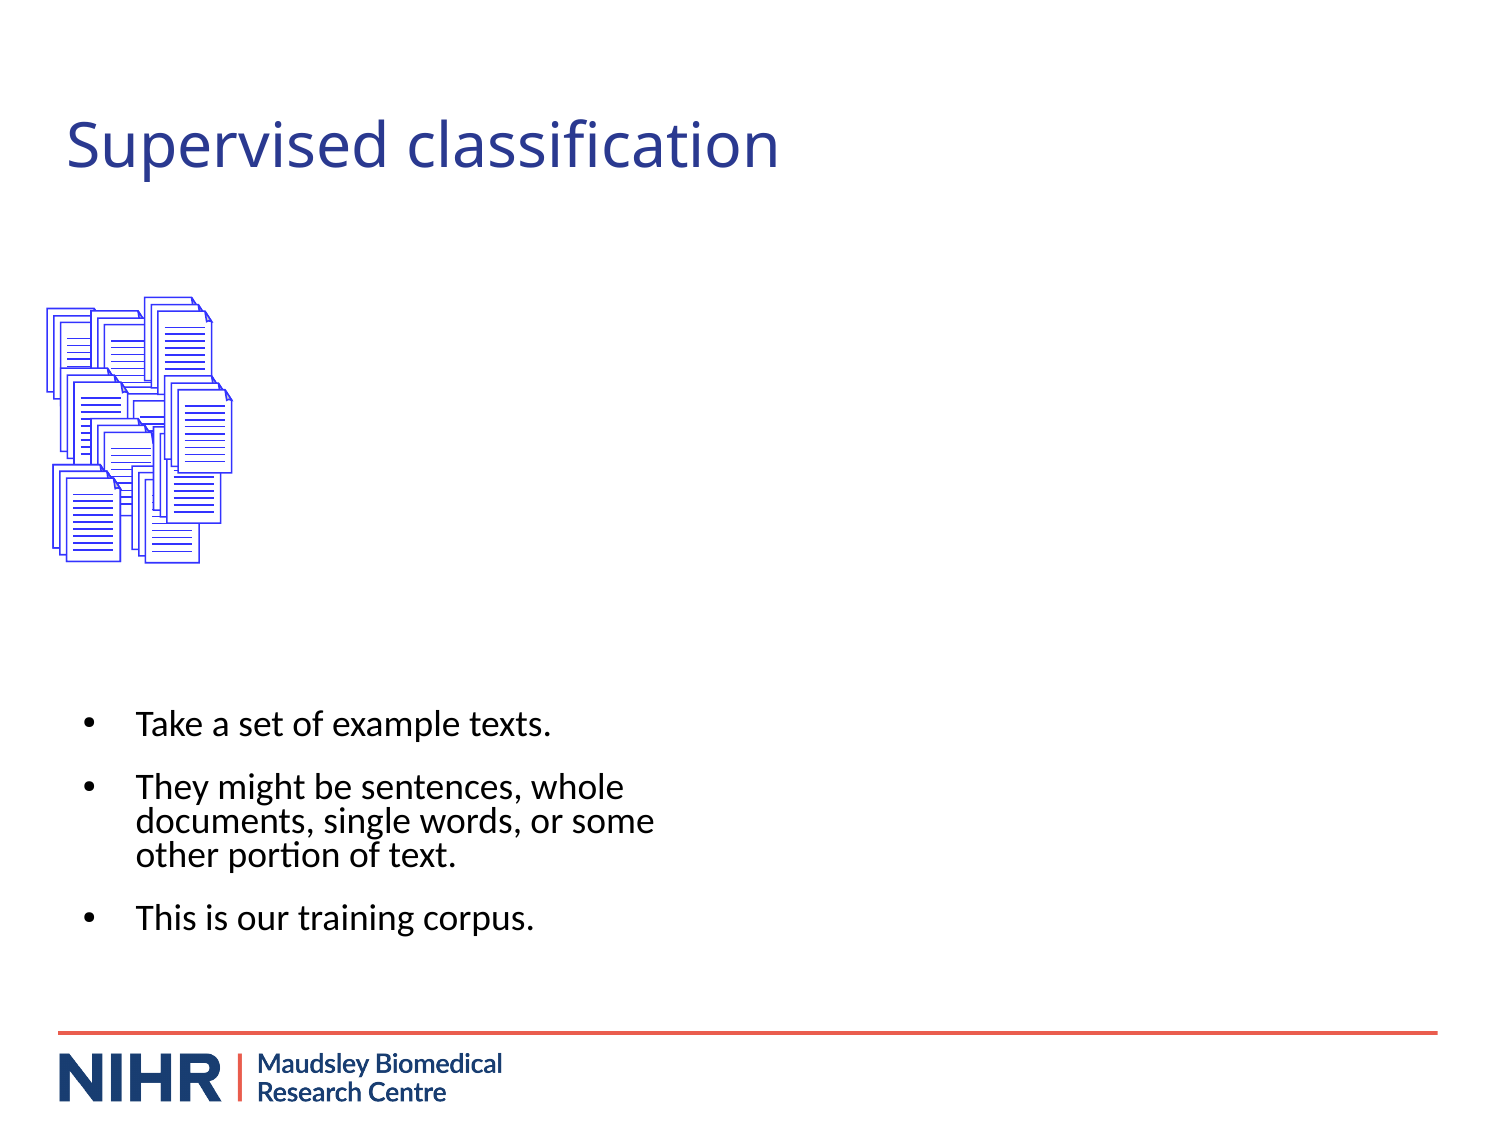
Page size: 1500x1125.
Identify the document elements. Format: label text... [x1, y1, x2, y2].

text_box [47, 297, 232, 563]
list Take a set of example texts. They might be sentences, whole documents, single words, or some other portion of text. This is our training corpus. [64, 708, 739, 939]
title Supervised classification [51, 89, 1450, 223]
picture [29, 1018, 531, 1125]
